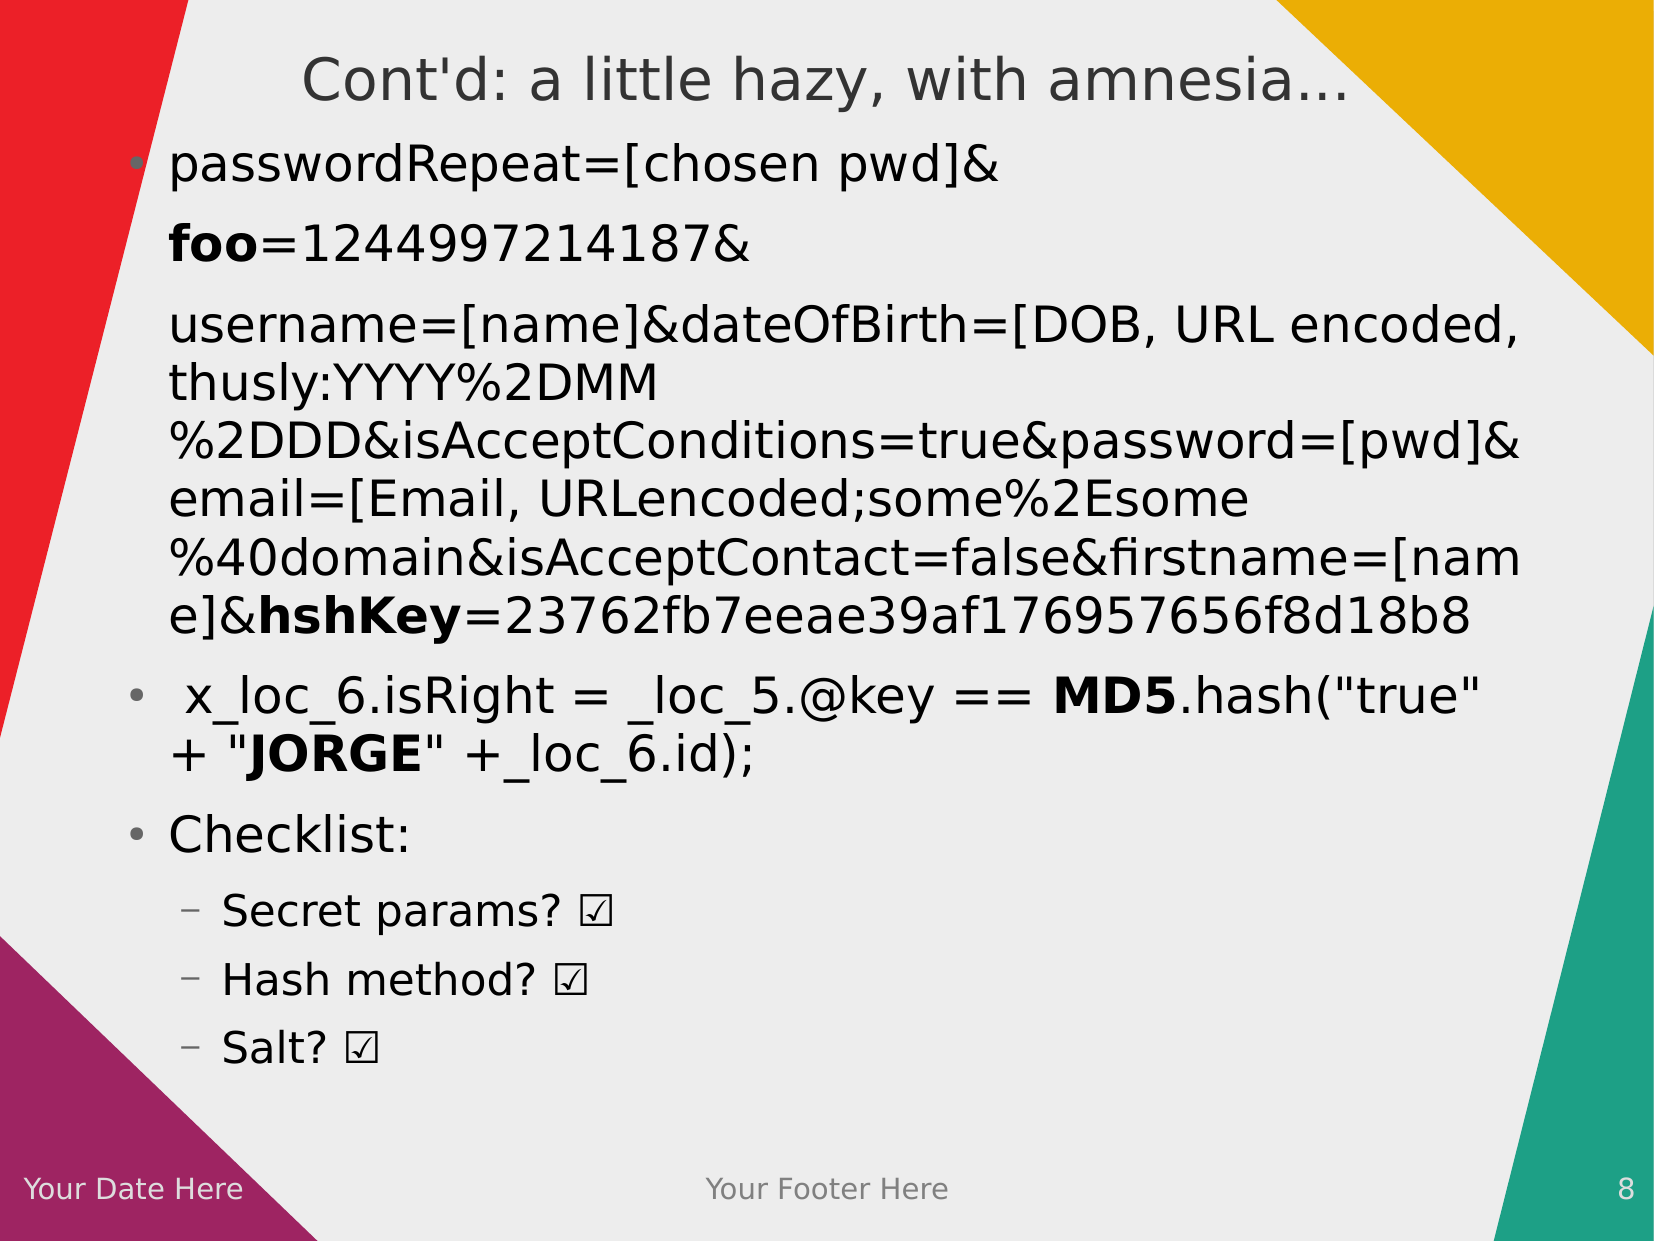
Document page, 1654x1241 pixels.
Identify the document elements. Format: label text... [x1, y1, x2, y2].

title Cont'd: a little hazy, with amnesia... [114, 26, 1539, 135]
list passwordRepeat=[chosen pwd]& foo=1244997214187& username=[name]&dateOfBirth=[DOB, URL encoded, thusly:YYYY%2DMM%2DDD&isAcceptConditions=true&password=[pwd]&email=[Email, URLencoded;some%2Esome%40domain&isAcceptContact=false&firstname=[name]&hshKey=23762fb7eeae39af176957656f8d18b8 x_loc_6.isRight = _loc_5.@key == MD5.hash("true" + "JORGE" +_loc_6.id); Checklist: Secret params? ☑ Hash method? ☑ Salt? ☑ [114, 135, 1539, 1141]
